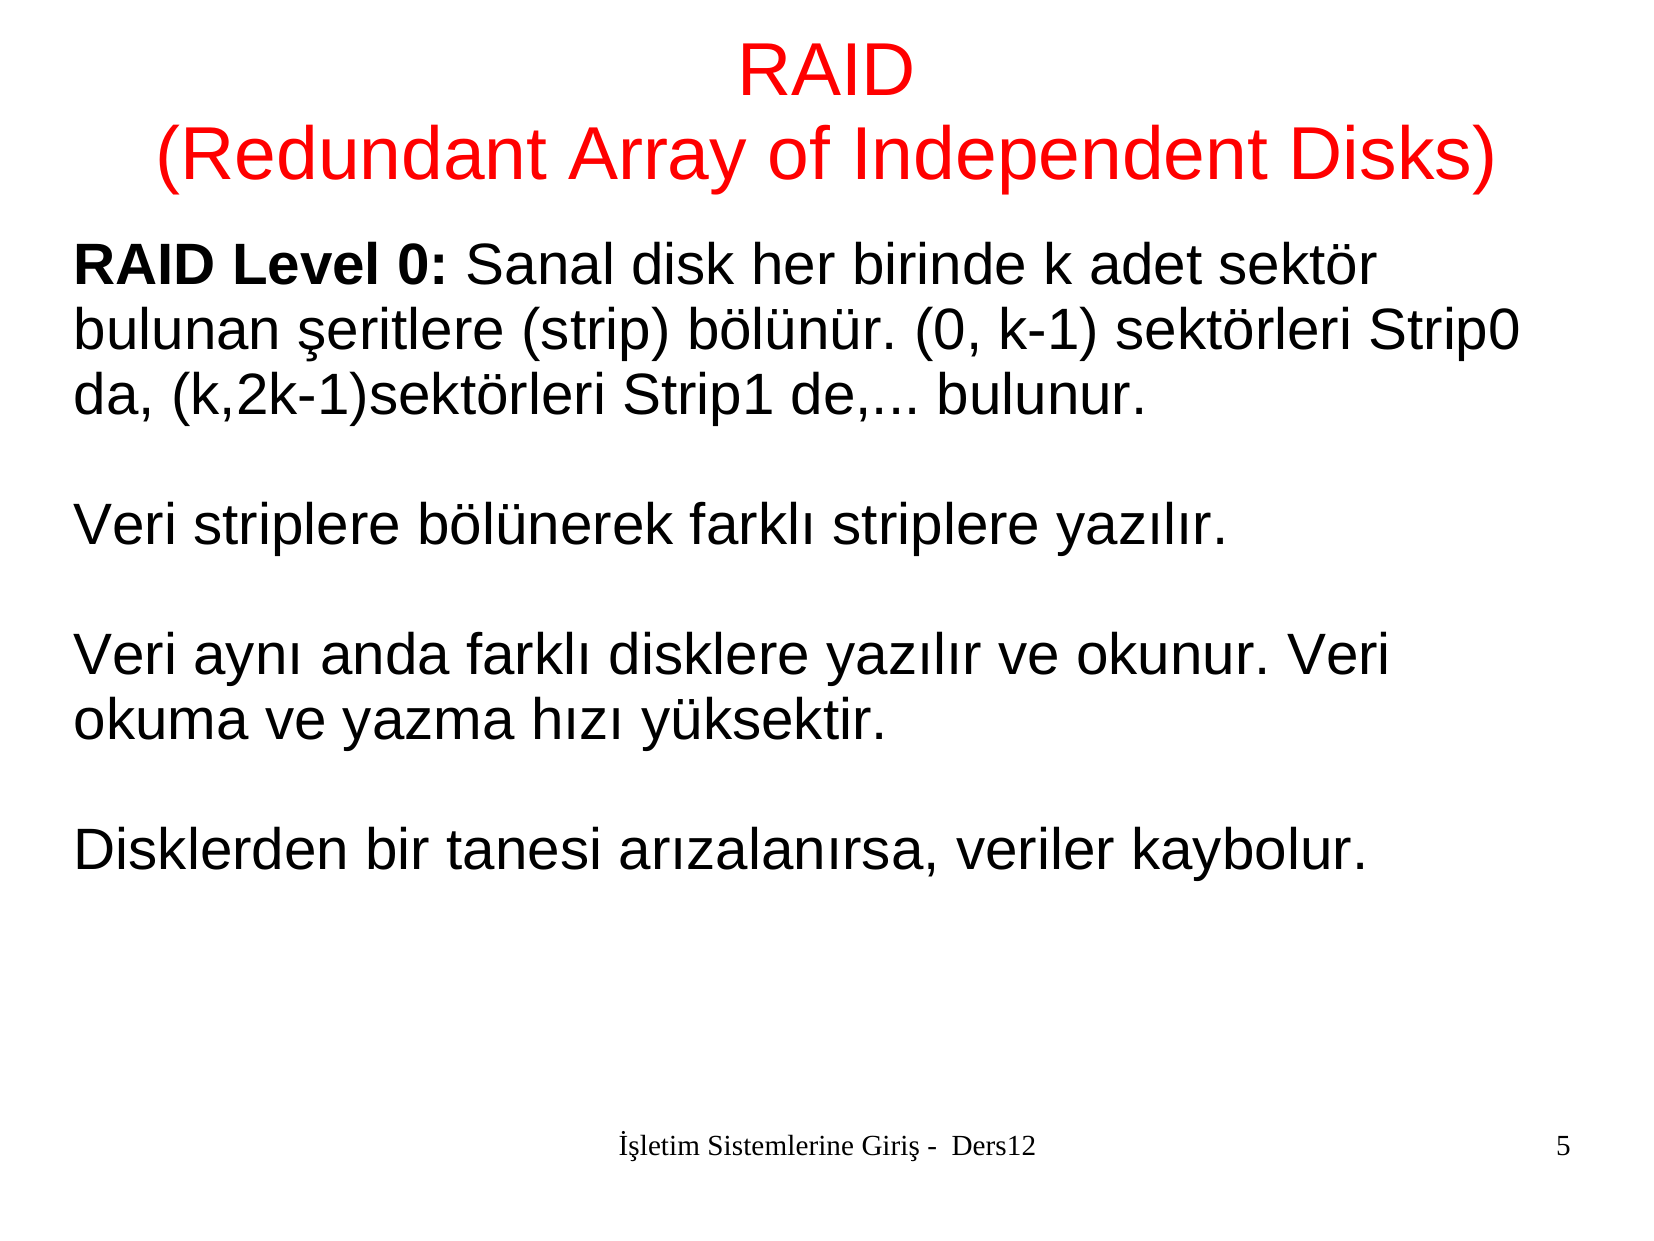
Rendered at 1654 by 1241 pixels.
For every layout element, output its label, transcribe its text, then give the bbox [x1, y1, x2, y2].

title RAID (Redundant Array of Independent Disks) [82, 15, 1571, 208]
text_box RAID Level 0: Sanal disk her birinde k adet sektör bulunan şeritlere (strip) bölünür. (0, k-1) sektörleri Strip0 da, (k,2k-1)sektörleri Strip1 de,... bulunur. Veri striplere bölünerek farklı striplere yazılır. Veri aynı anda farklı disklere yazılır ve okunur. Veri okuma ve yazma hızı yüksektir. Disklerden bir tanesi arızalanırsa, veriler kaybolur. [59, 224, 1595, 954]
